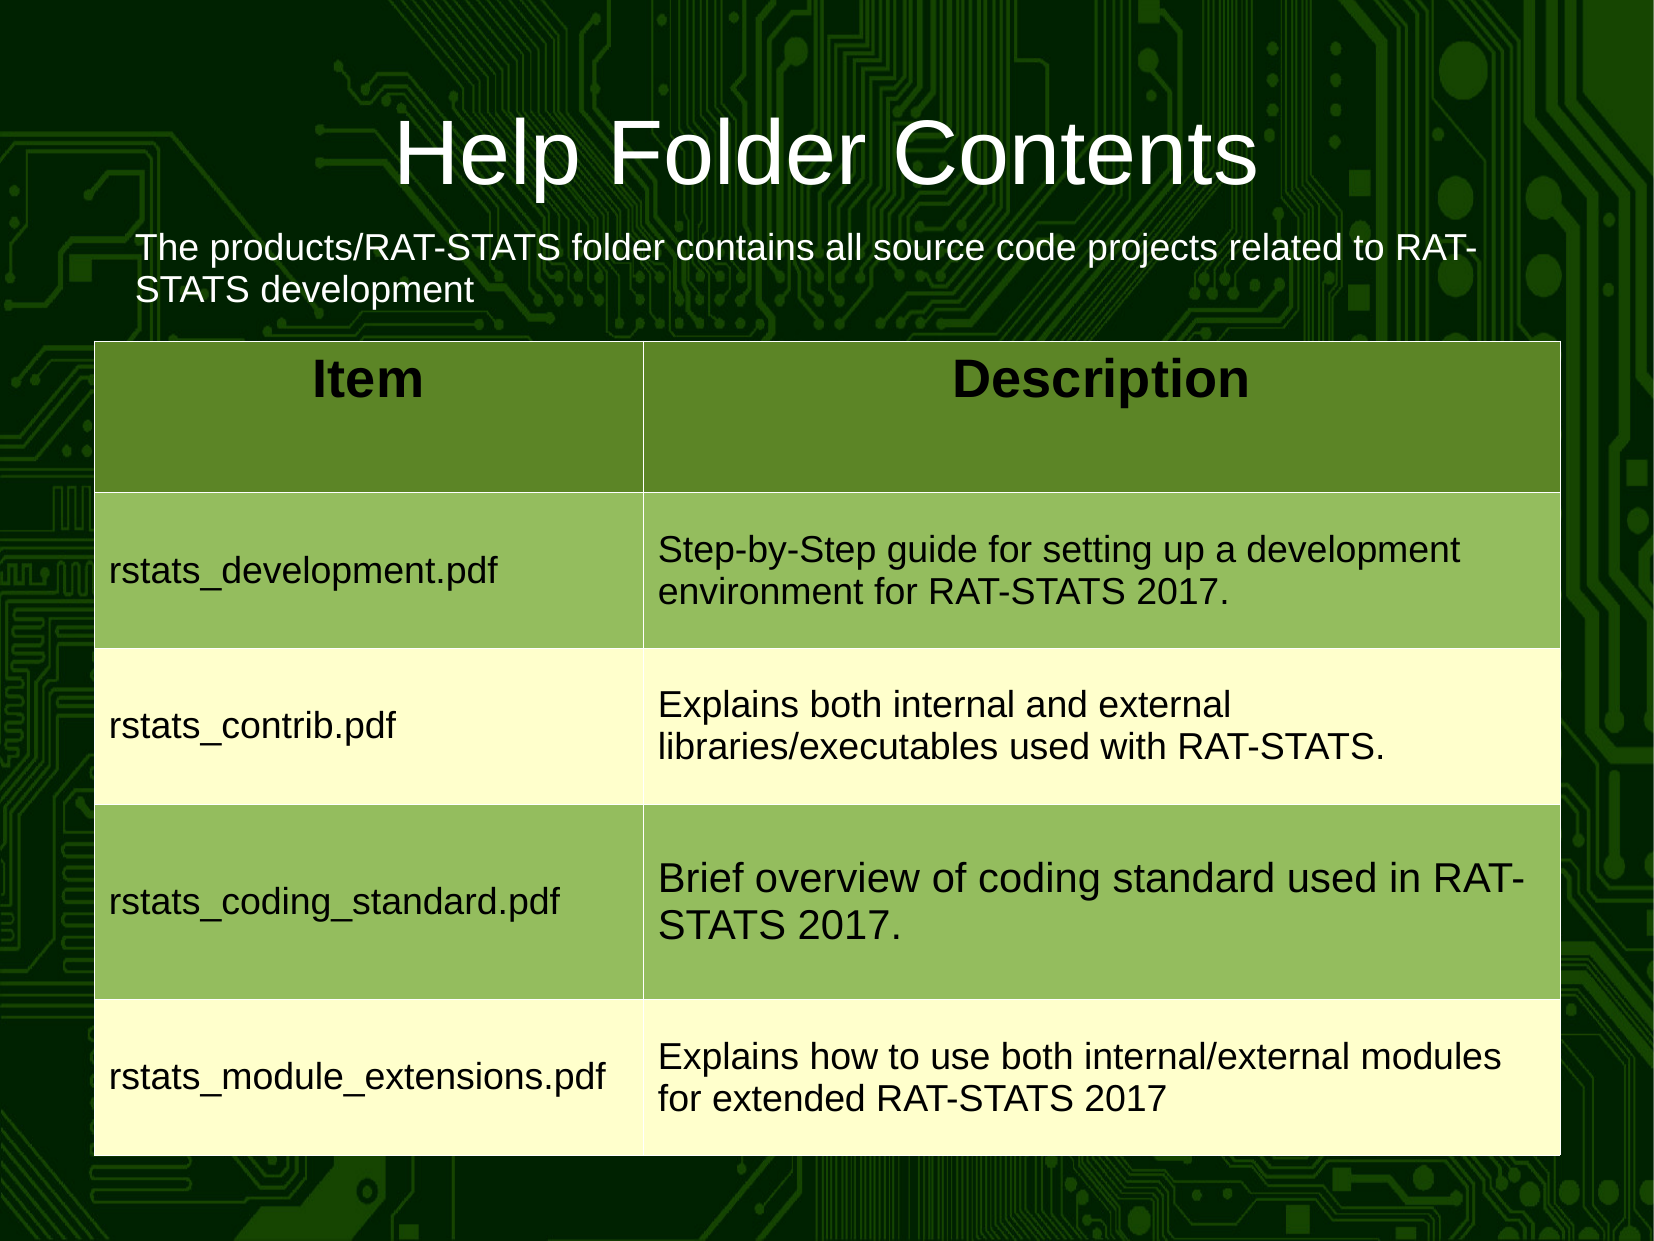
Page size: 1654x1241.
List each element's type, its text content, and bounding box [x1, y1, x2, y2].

table_cell Brief overview of coding standard used in RAT-STATS 2017. [644, 805, 1560, 999]
table_cell Explains both internal and external libraries/executables used with RAT-STATS. [644, 649, 1560, 804]
table_cell rstats_coding_standard.pdf [95, 805, 643, 999]
table_cell rstats_development.pdf [95, 493, 643, 648]
table_cell Step-by-Step guide for setting up a development environment for RAT-STATS 2017. [644, 493, 1560, 648]
picture [0, 0, 1654, 1241]
table_header Description [644, 342, 1560, 492]
table_cell rstats_contrib.pdf [95, 649, 643, 804]
table_header Item [95, 342, 643, 492]
table_cell rstats_module_extensions.pdf [95, 1000, 643, 1155]
table_cell Explains how to use both internal/external modules for extended RAT-STATS 2017 [644, 1000, 1560, 1155]
text_box The products/RAT-STATS folder contains all source code projects related to RAT-STATS development [120, 219, 1546, 318]
title Help Folder Contents [82, 49, 1571, 257]
